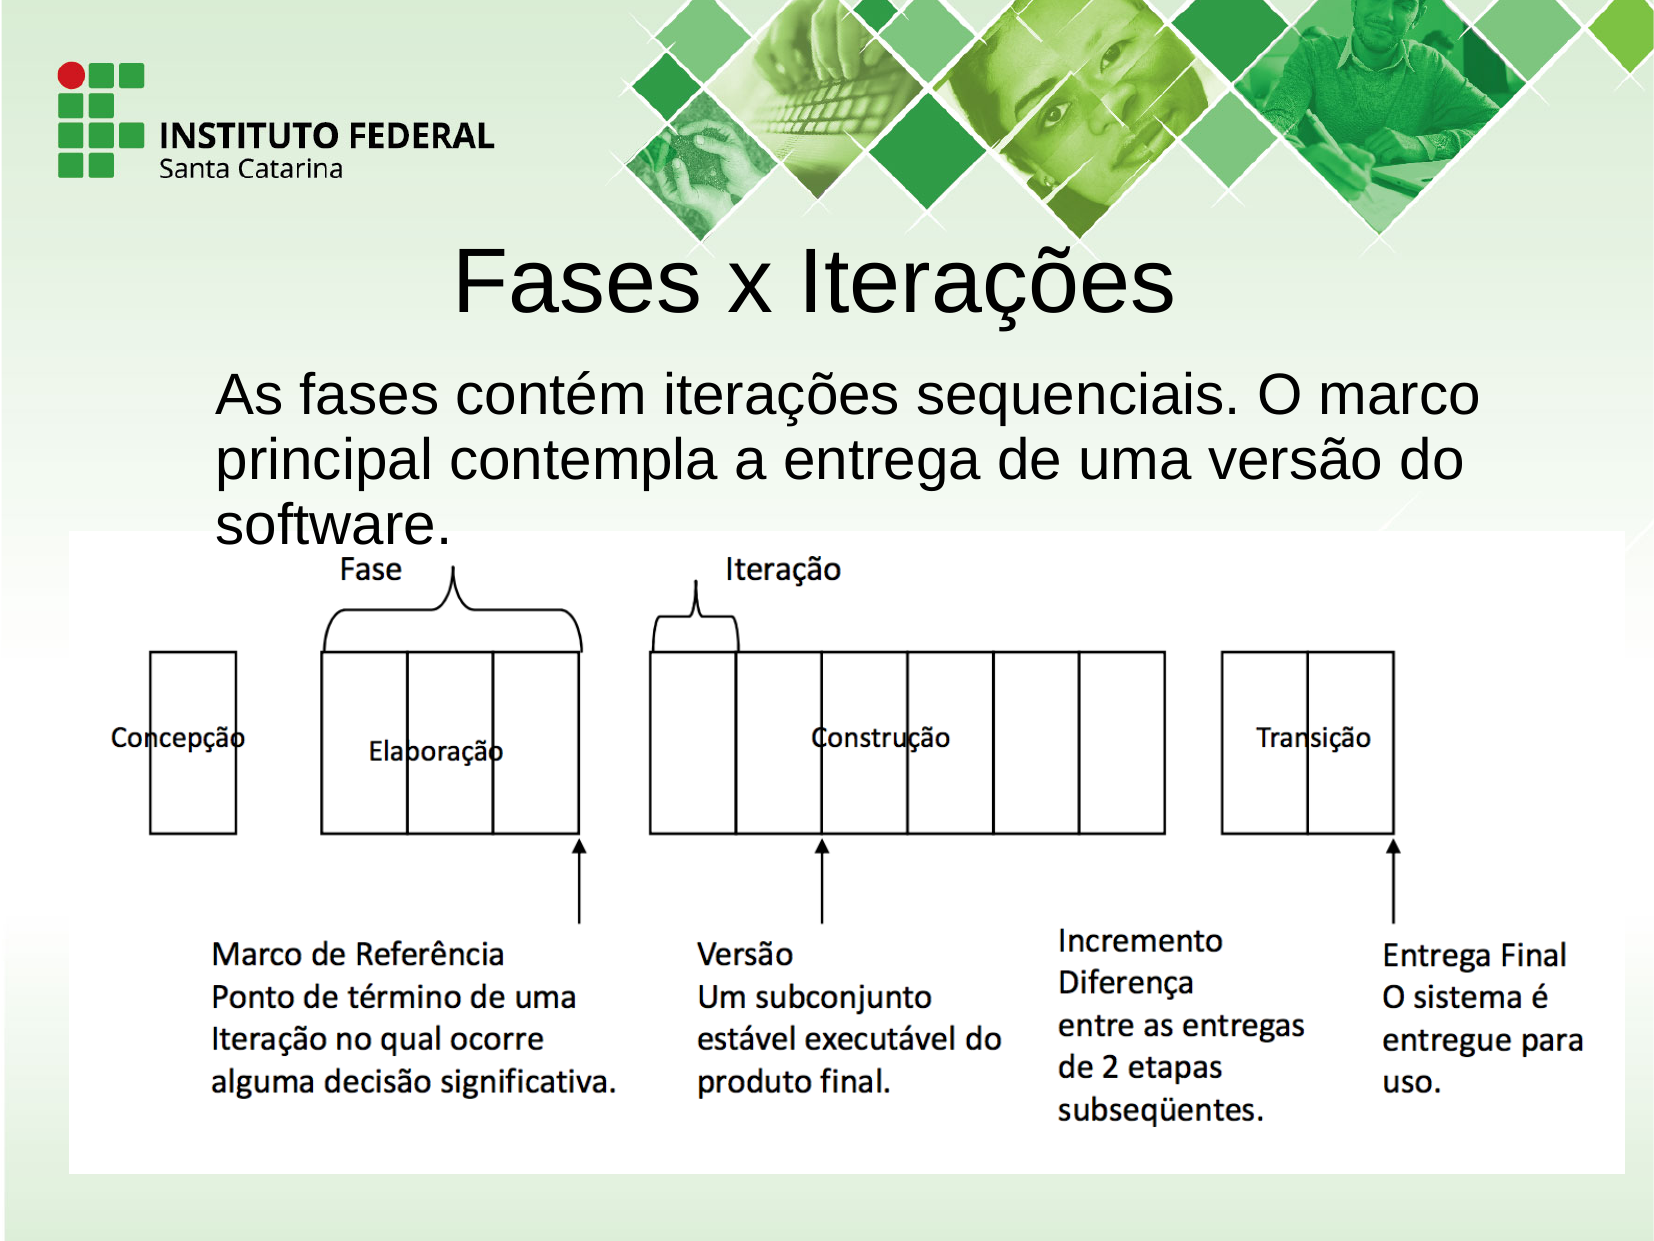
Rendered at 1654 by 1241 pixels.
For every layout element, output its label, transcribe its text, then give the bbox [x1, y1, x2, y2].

text_box As fases contém iterações sequenciais. O marco principal contempla a entrega de uma versão do software. [200, 354, 1571, 565]
title Fases x Iterações [70, 200, 1559, 361]
picture [1, 0, 1654, 1241]
